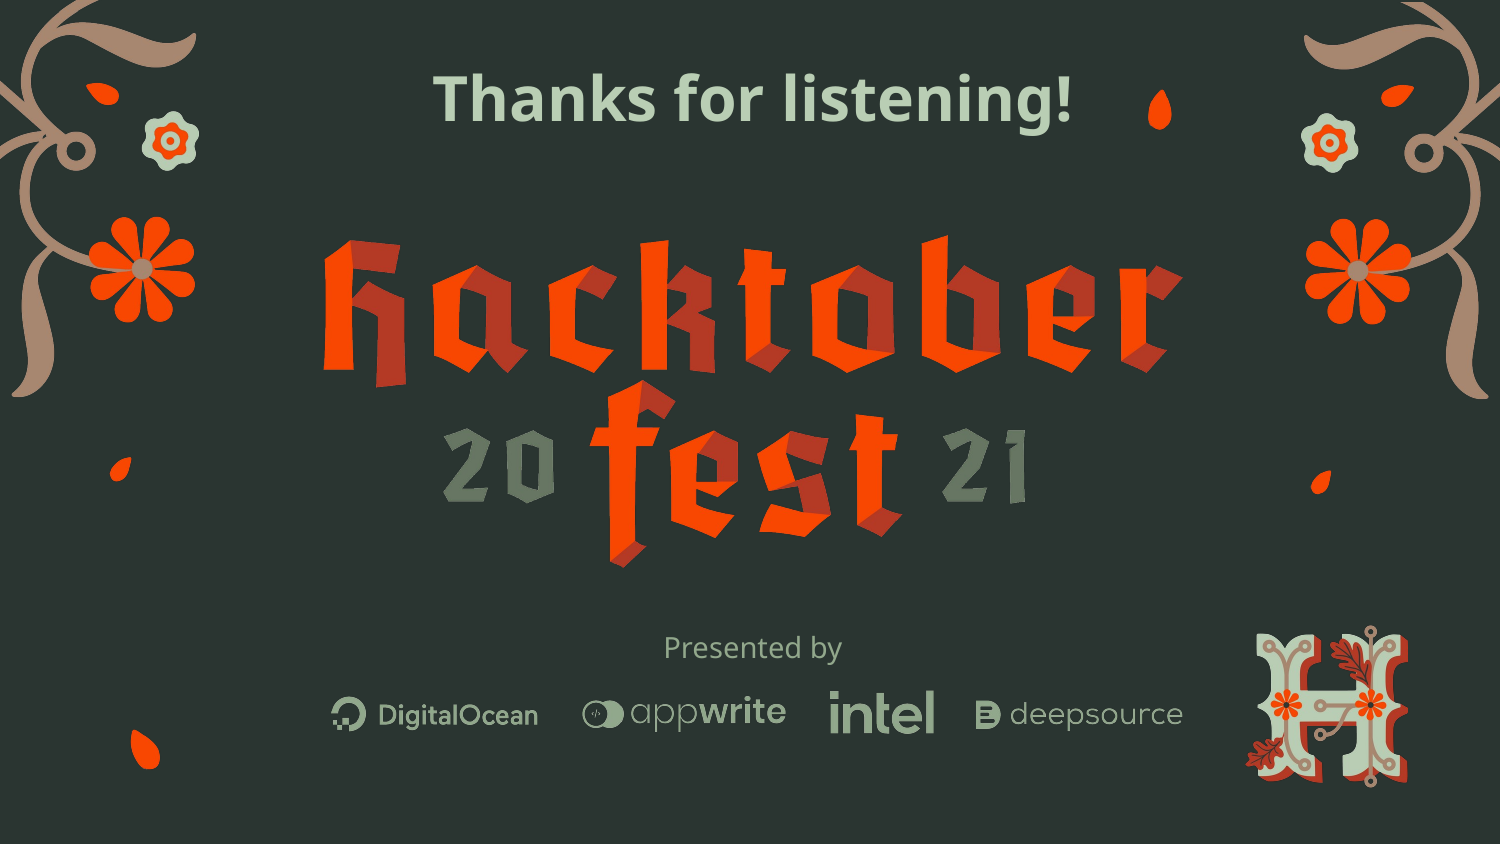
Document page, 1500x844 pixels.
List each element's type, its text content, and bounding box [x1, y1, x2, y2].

text_box Thanks for listening! [375, 52, 1130, 140]
picture [1138, 89, 1182, 133]
picture [1245, 624, 1408, 788]
picture [1311, 471, 1333, 495]
picture [122, 729, 167, 772]
picture [830, 684, 934, 757]
picture [323, 234, 1183, 568]
picture [580, 684, 788, 757]
picture [109, 456, 132, 482]
text_box Presented by [641, 623, 865, 670]
picture [331, 684, 538, 757]
picture [976, 684, 1183, 757]
